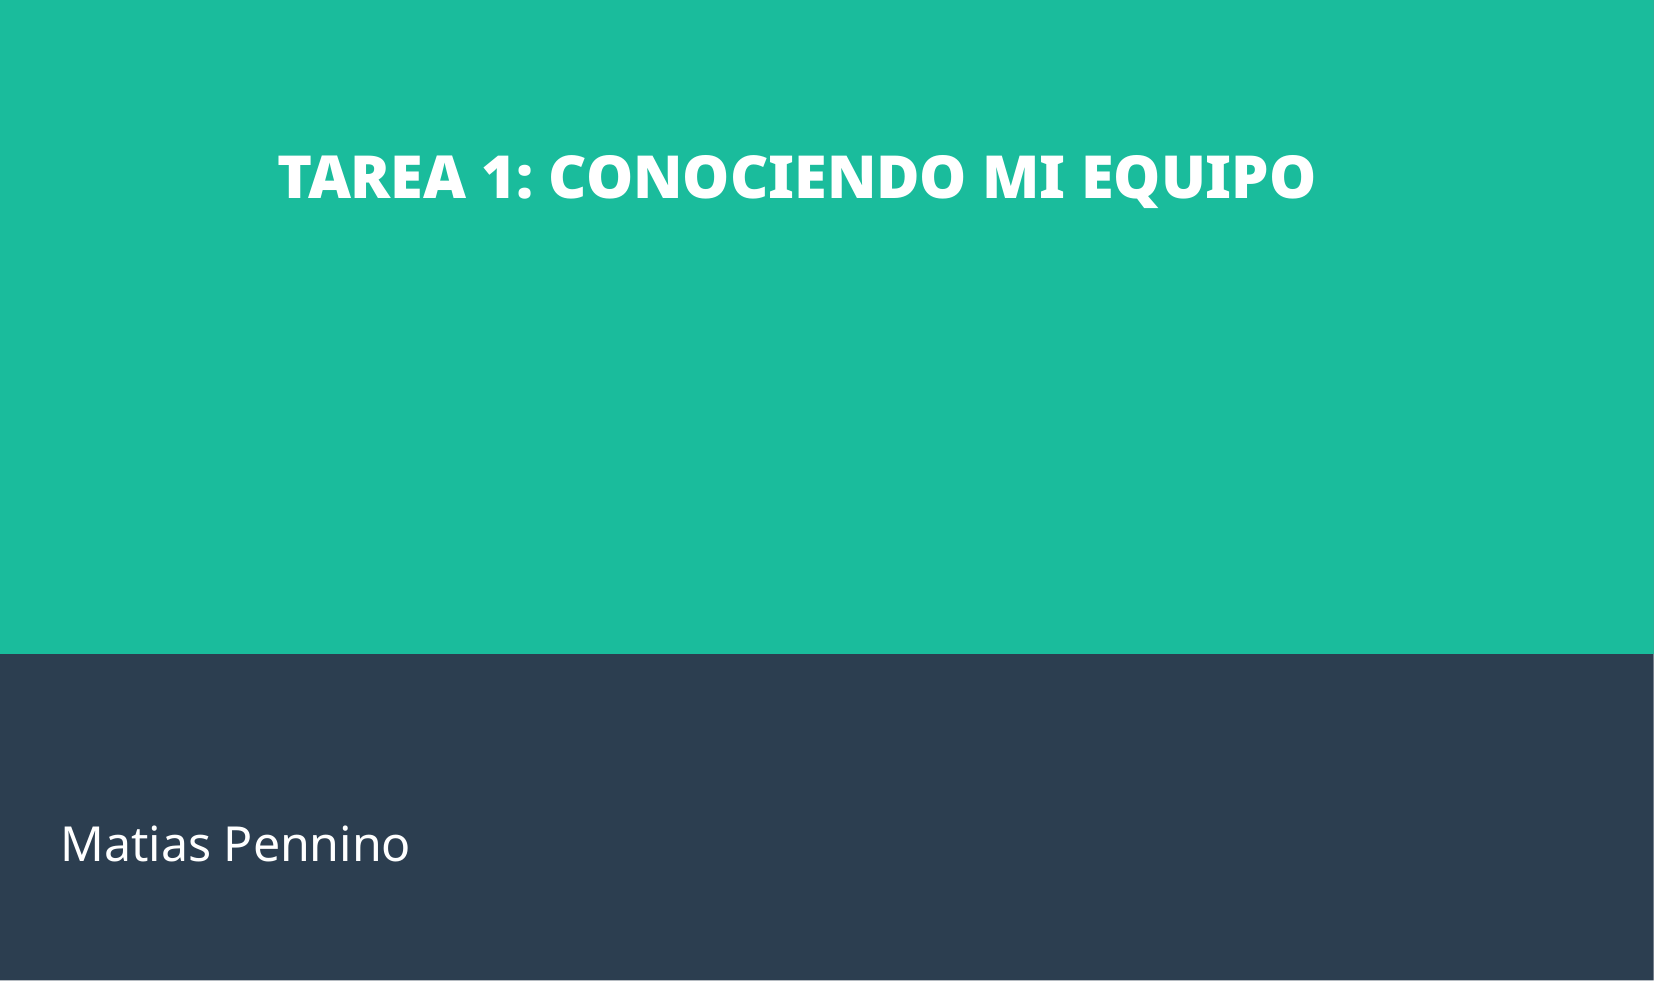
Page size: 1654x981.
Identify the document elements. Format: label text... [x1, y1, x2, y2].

title TAREA 1: CONOCIENDO MI EQUIPO [29, 88, 1565, 222]
subtitle Matias Pennino [0, 746, 1004, 981]
